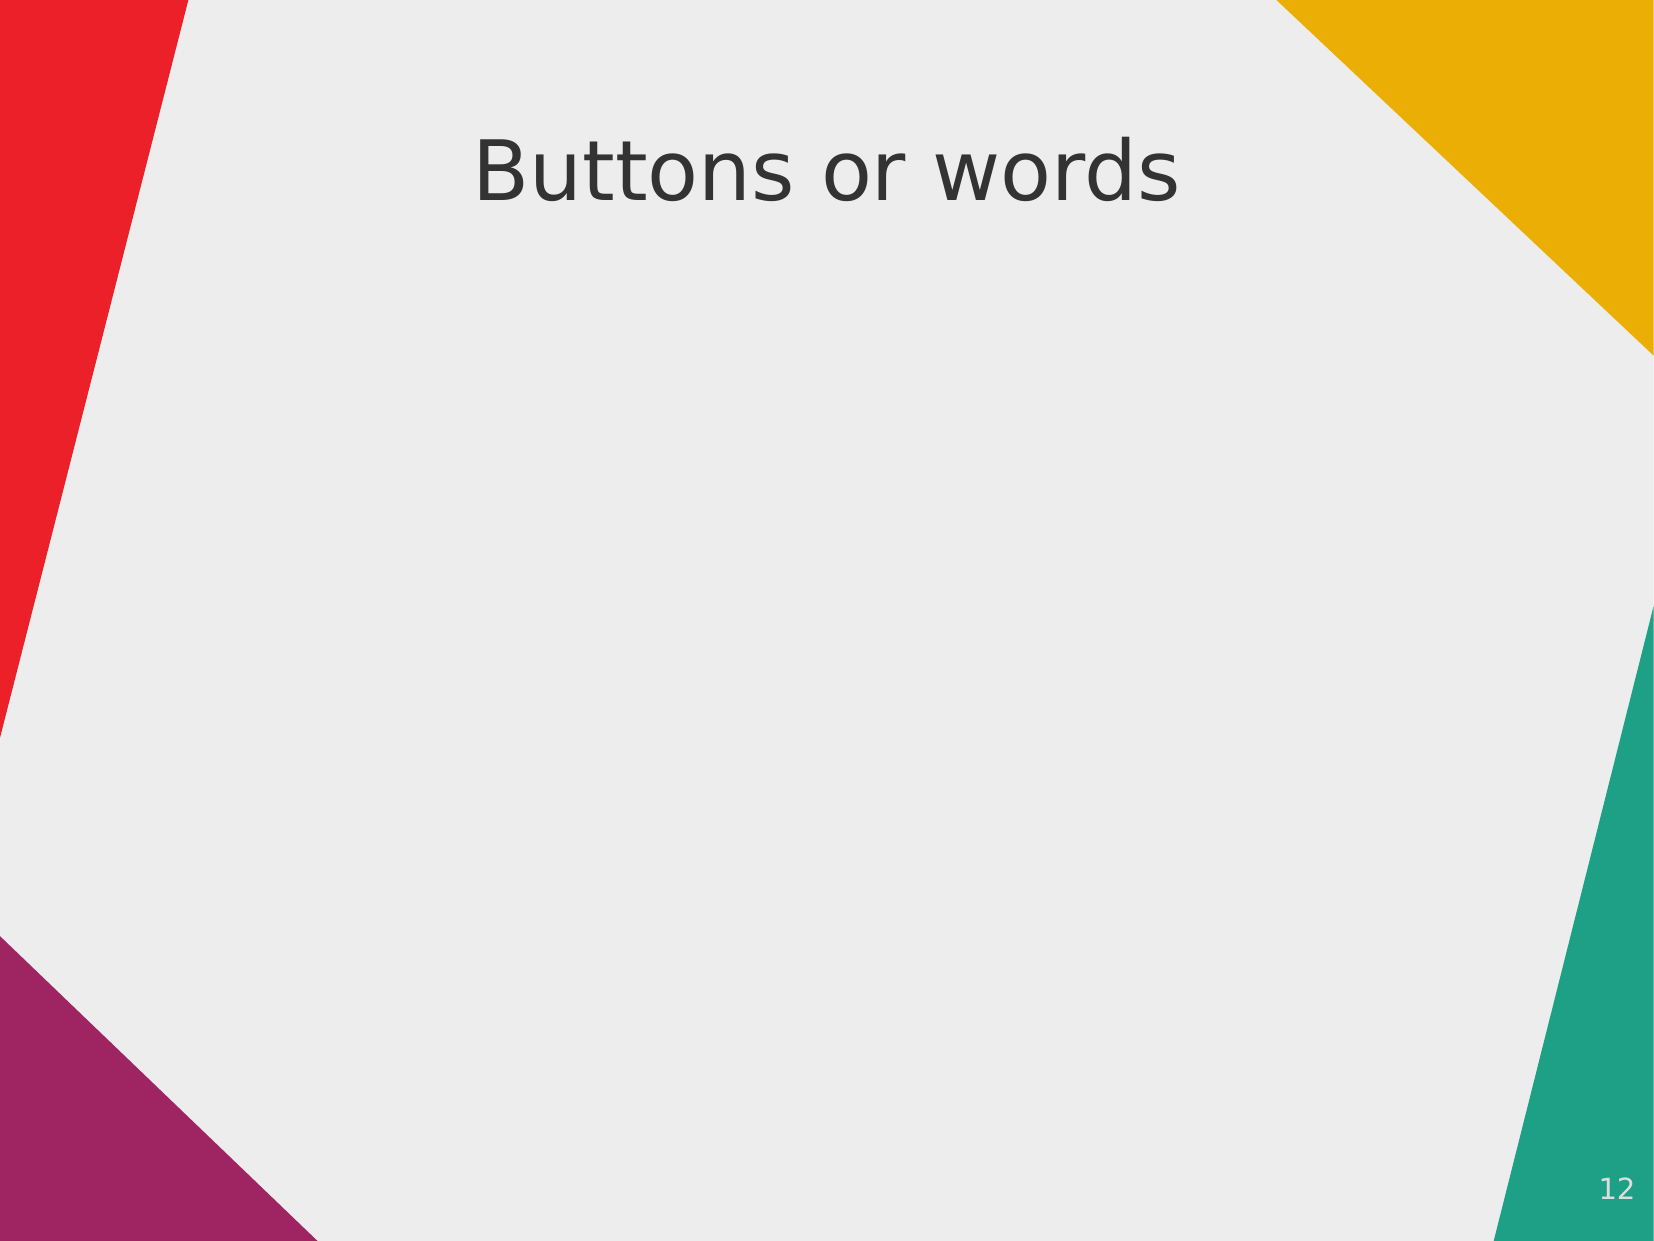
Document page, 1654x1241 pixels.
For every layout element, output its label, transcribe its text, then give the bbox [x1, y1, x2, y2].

title Buttons or words [114, 73, 1539, 271]
